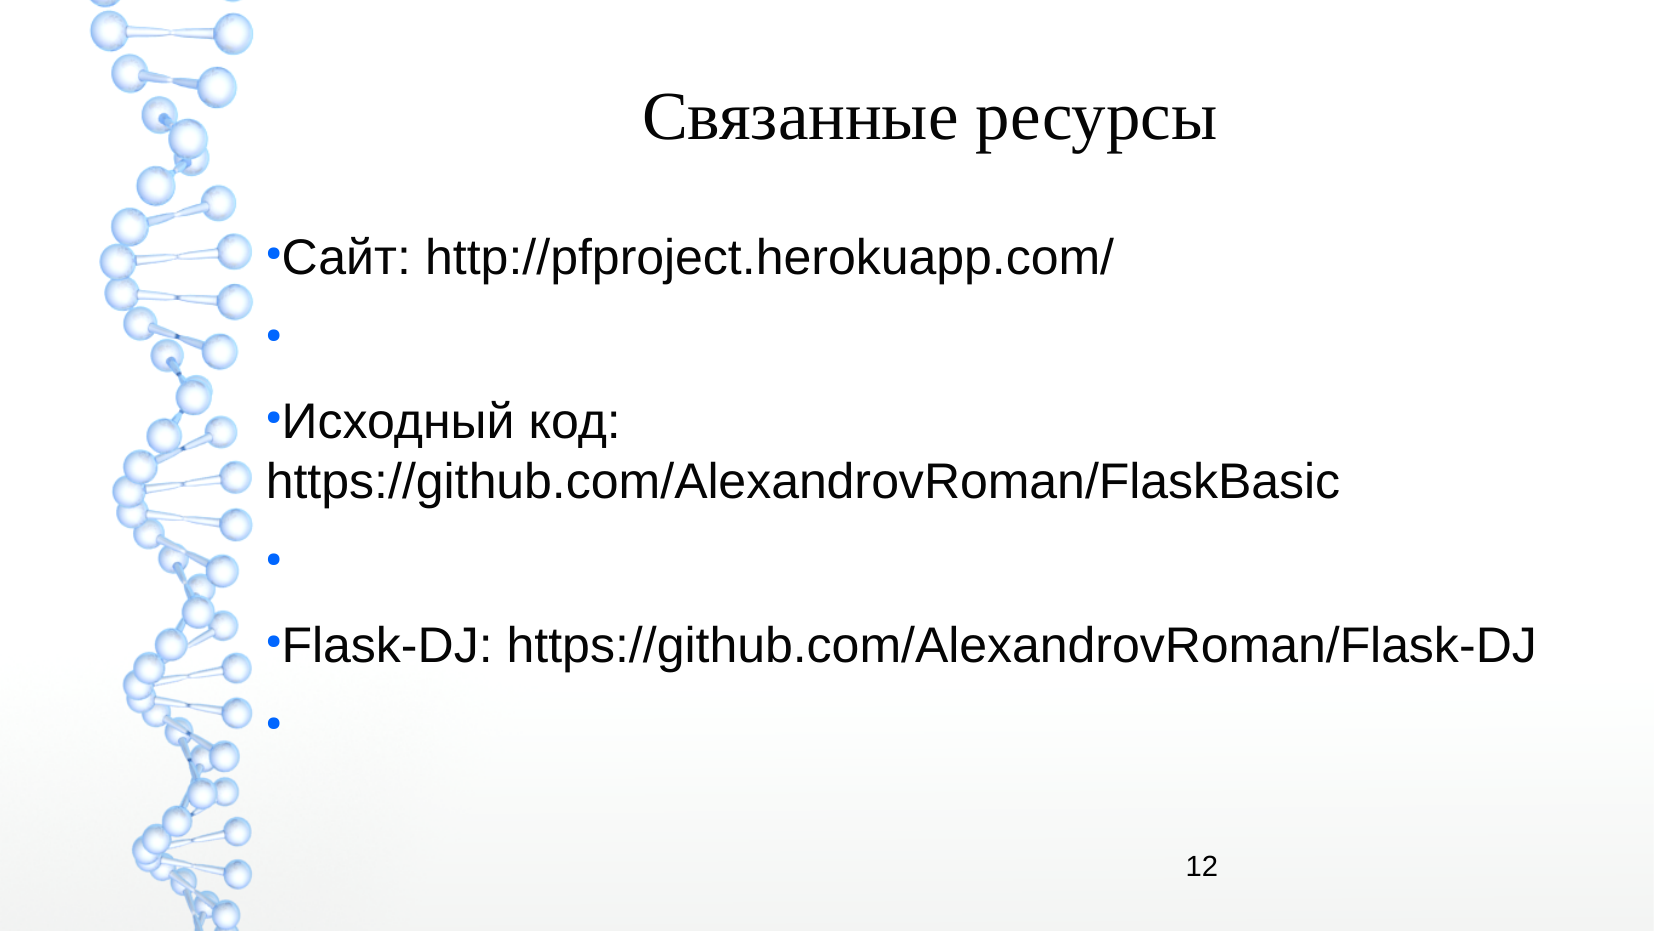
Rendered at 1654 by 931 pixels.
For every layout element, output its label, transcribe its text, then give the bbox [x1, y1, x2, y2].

text_box [1185, 847, 1571, 912]
title Связанные ресурсы [265, 35, 1595, 189]
list Сайт: http://pfproject.herokuapp.com/ Исходный код: https://github.com/AlexandrovRoman/FlaskBasic Flask-DJ: https://github.com/AlexandrovRoman/Flask-DJ [265, 224, 1595, 764]
